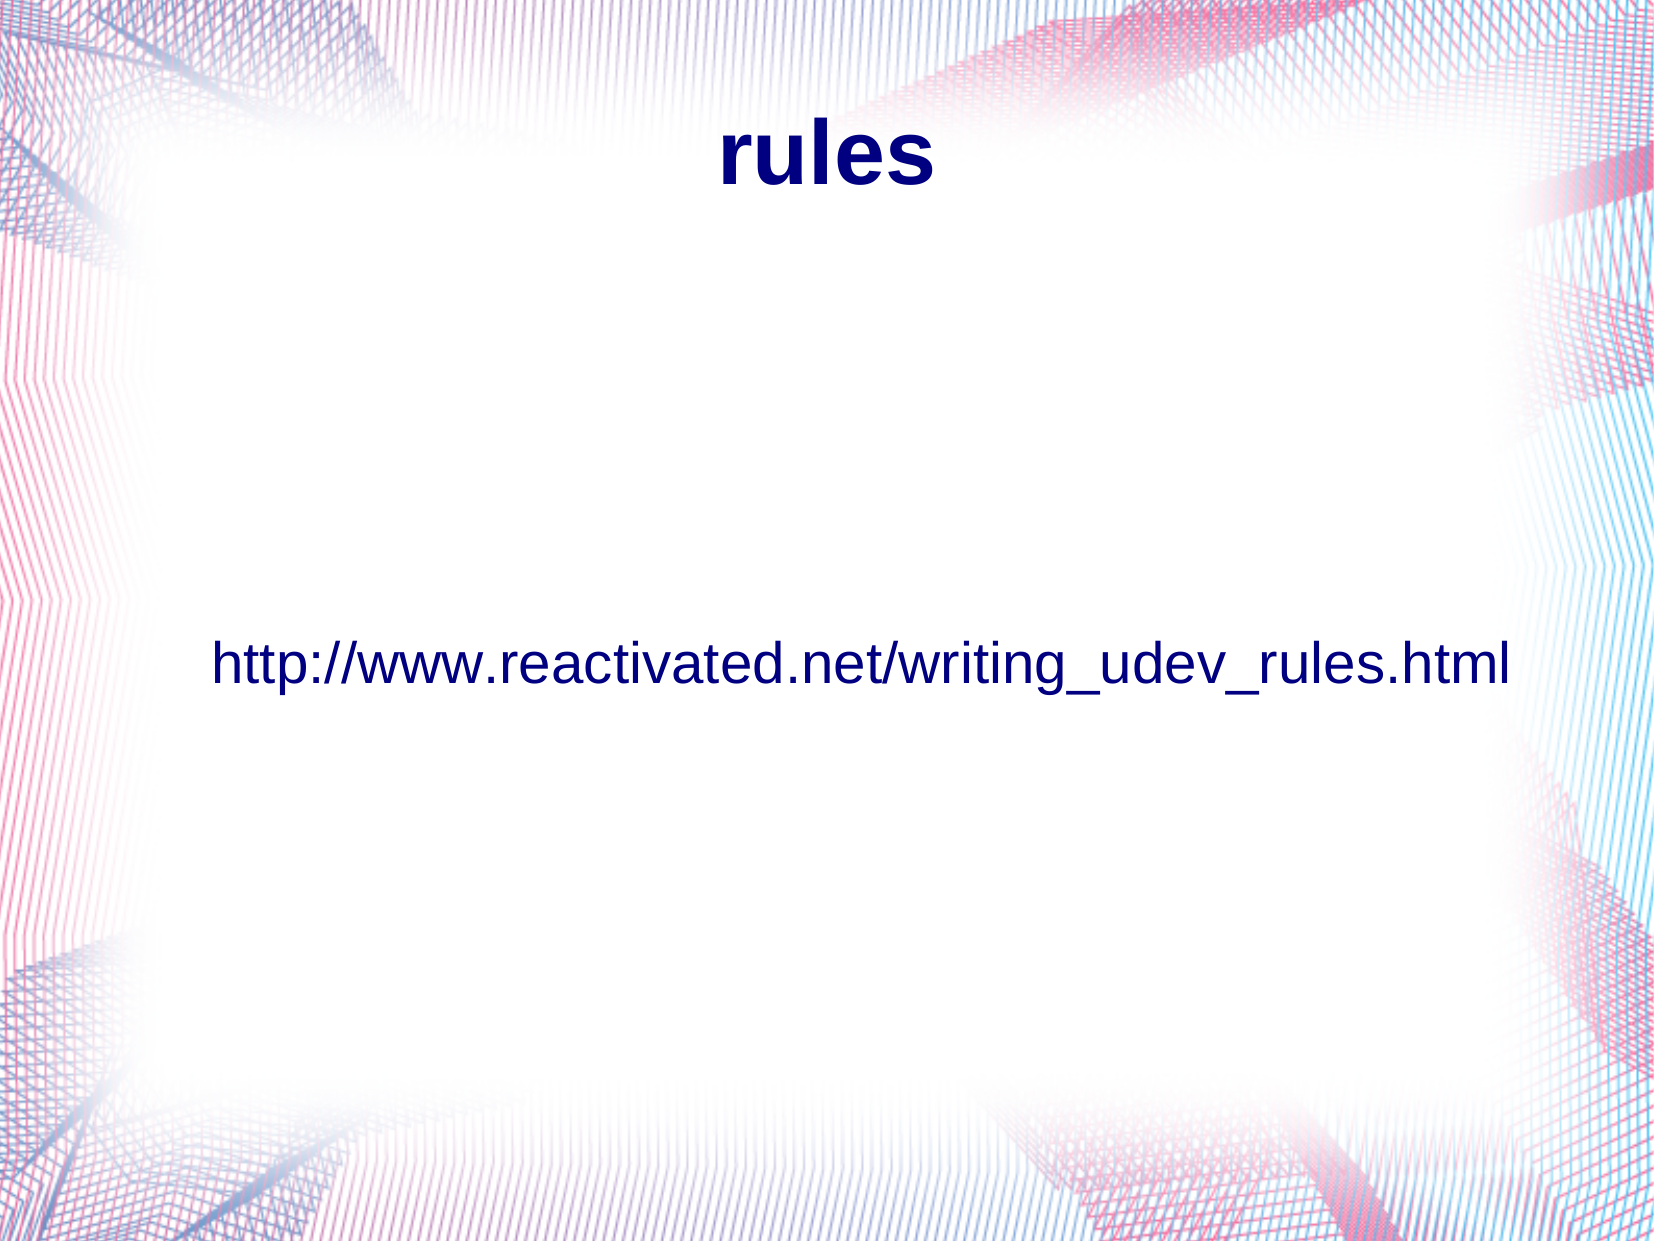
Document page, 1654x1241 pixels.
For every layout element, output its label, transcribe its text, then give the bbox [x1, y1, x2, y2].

title rules [82, 49, 1571, 257]
list http://www.reactivated.net/writing_udev_rules.html [82, 290, 1571, 1109]
picture [0, 0, 1654, 1241]
